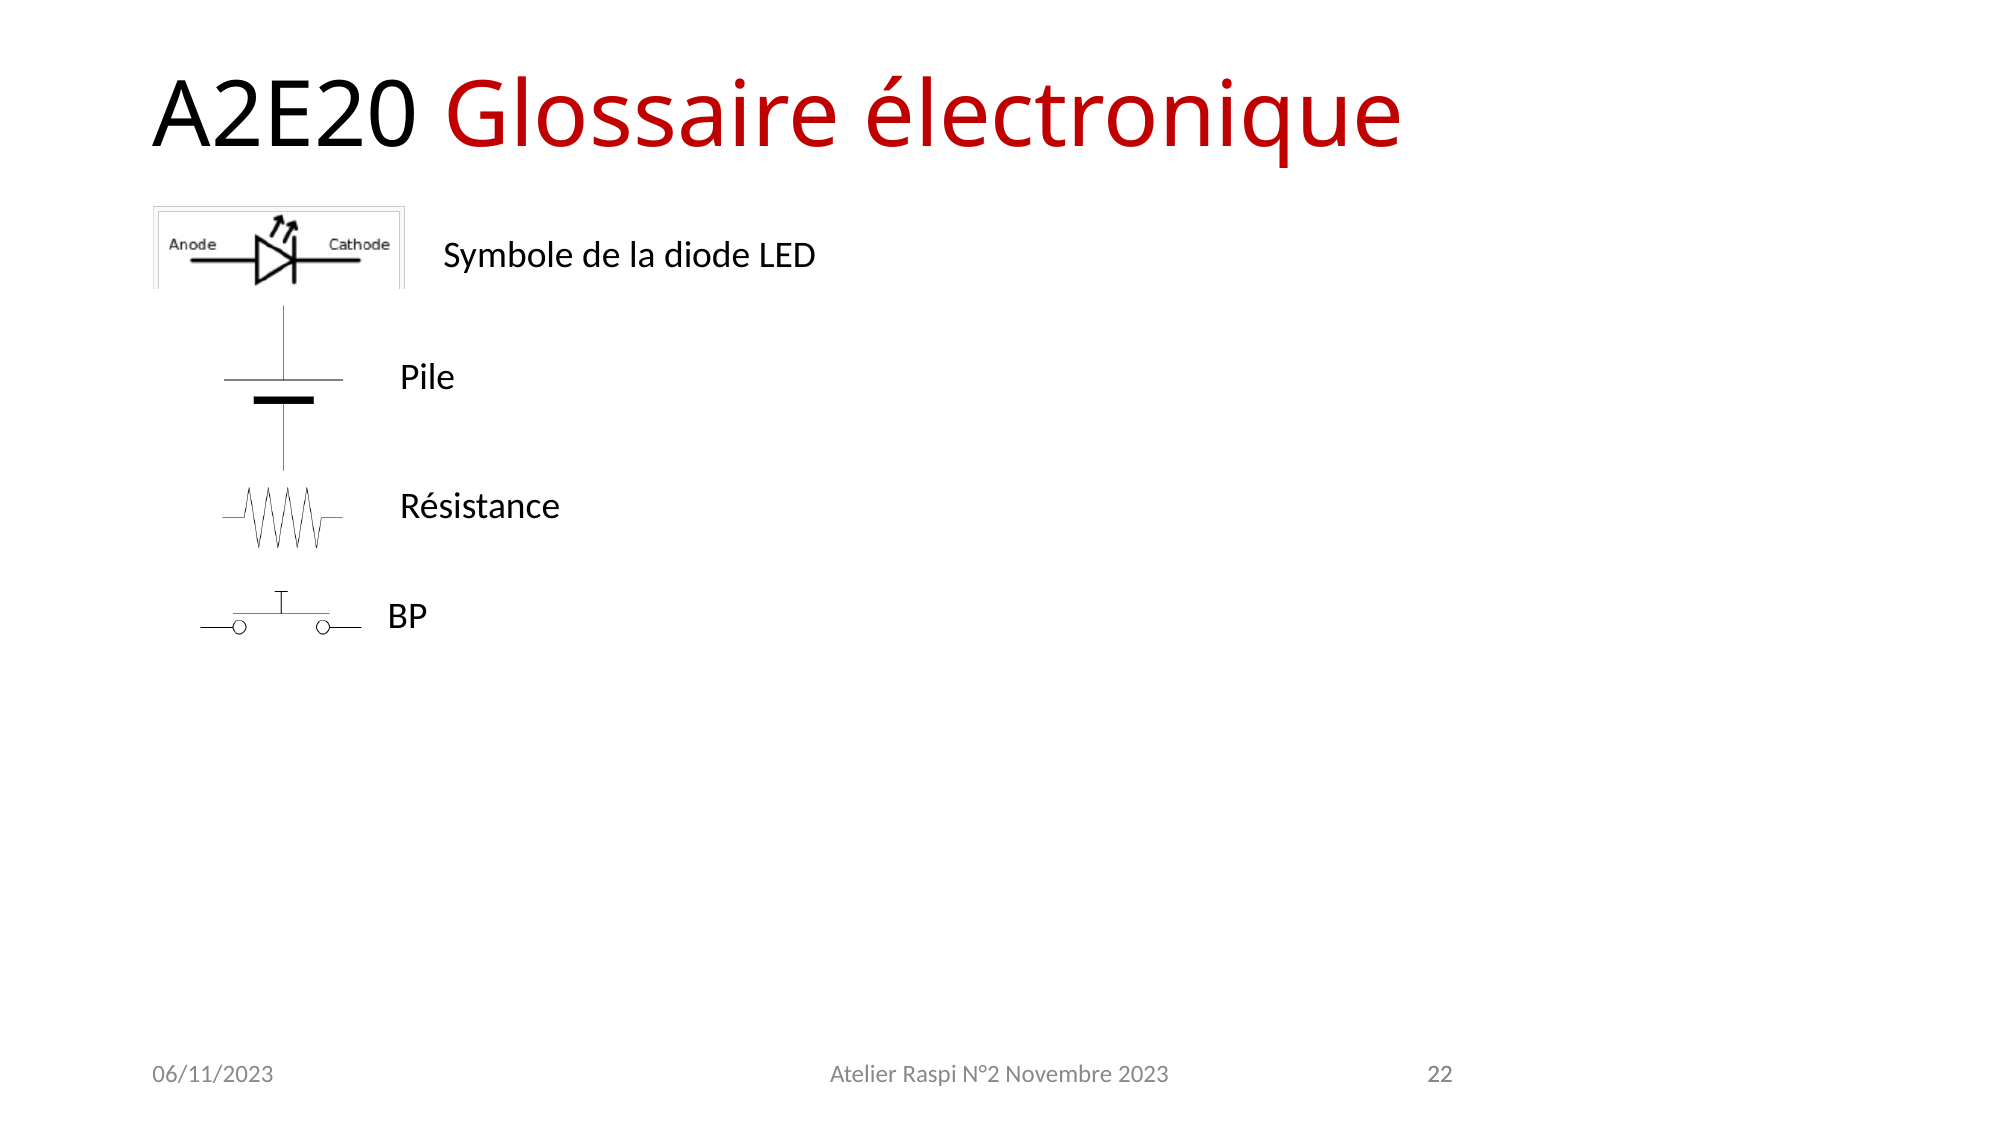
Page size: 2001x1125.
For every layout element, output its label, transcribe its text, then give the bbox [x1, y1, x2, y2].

text_box Résistance [385, 473, 588, 535]
text_box Symbole de la diode LED [428, 222, 837, 283]
text_box BP [372, 583, 443, 644]
text_box 06/11/2023 [137, 1042, 588, 1103]
text_box Atelier Raspi N°2 Novembre 2023 [662, 1042, 1338, 1103]
picture [200, 591, 362, 636]
picture [224, 305, 343, 471]
text_box [1412, 1042, 1863, 1103]
text_box Pile [385, 344, 472, 406]
picture [222, 487, 343, 548]
picture [137, 182, 429, 289]
text_box A2E20 Glossaire électronique [137, 59, 1863, 166]
